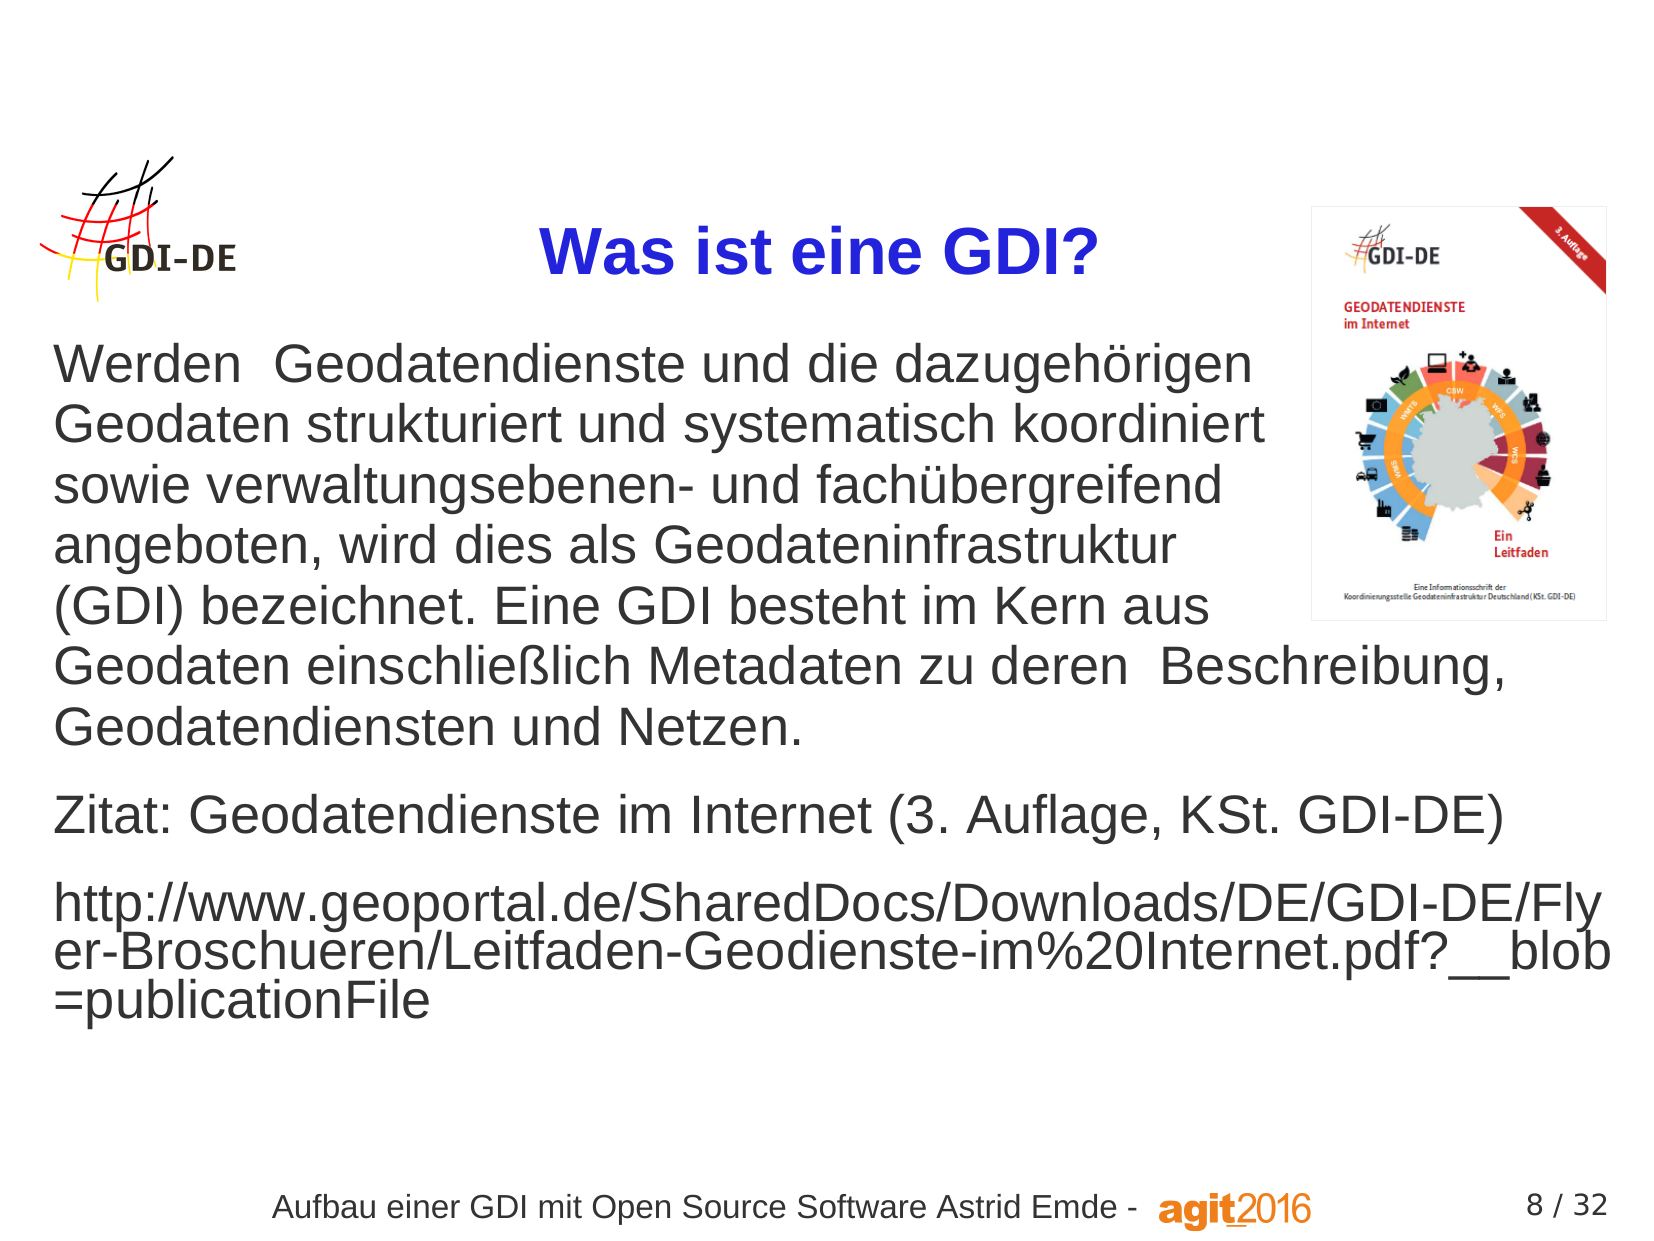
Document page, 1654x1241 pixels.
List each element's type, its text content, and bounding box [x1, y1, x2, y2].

list Werden Geodatendienste und die dazugehörigen Geodaten strukturiert und systematisch koordiniert sowie verwaltungsebenen- und fachübergreifend angeboten, wird dies als Geodateninfrastruktur (GDI) bezeichnet. Eine GDI besteht im Kern aus Geodaten einschließlich Metadaten zu deren Beschreibung, Geodatendiensten und Netzen. Zitat: Geodatendienste im Internet (3. Auflage, KSt. GDI-DE) http://www.geoportal.de/SharedDocs/Downloads/DE/GDI-DE/Flyer-Broschueren/Leitfaden-Geodienste-im%20Internet.pdf?__blob=publicationFile [0, 333, 1625, 1152]
picture [1311, 206, 1607, 621]
picture [36, 147, 237, 314]
title Was ist eine GDI? [76, 177, 1565, 325]
picture [1158, 1192, 1312, 1232]
